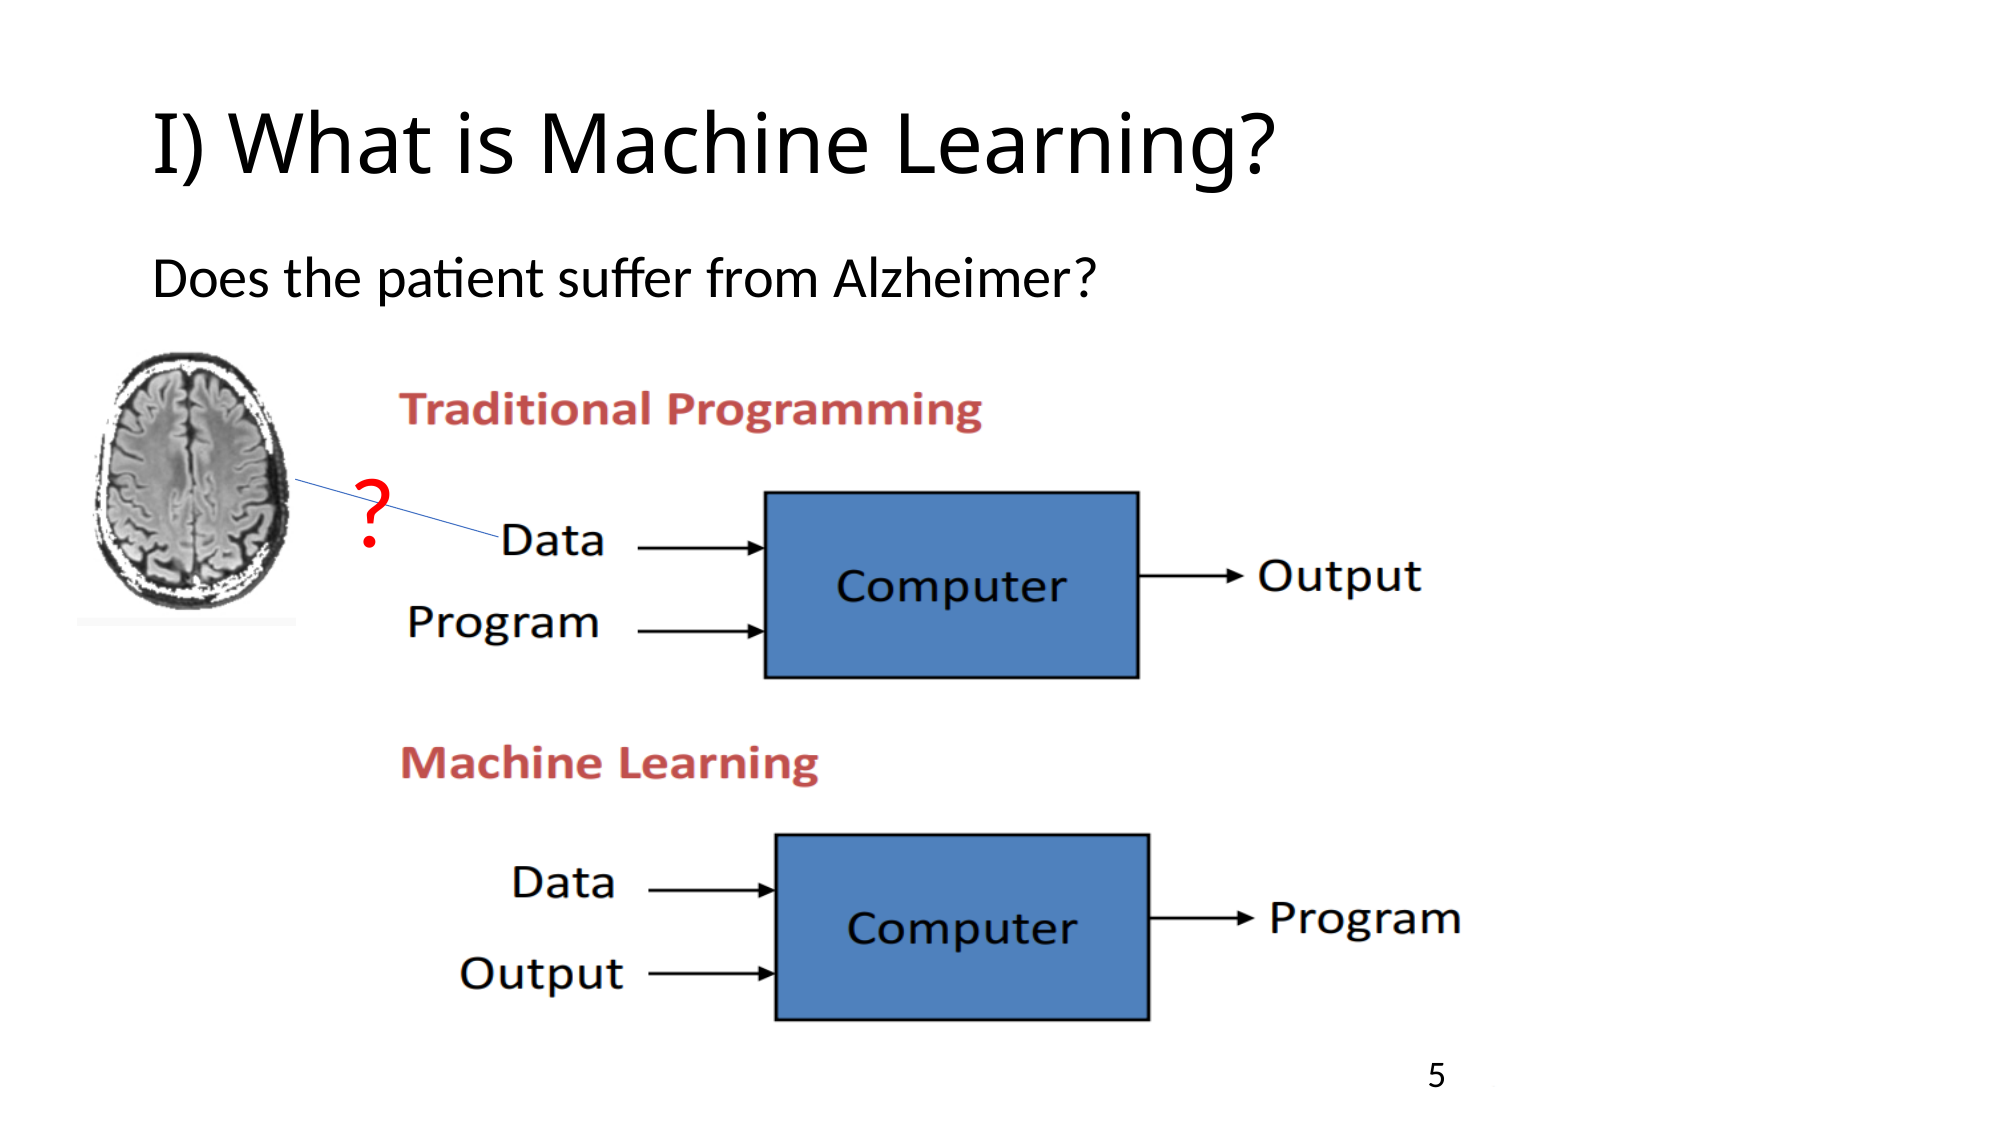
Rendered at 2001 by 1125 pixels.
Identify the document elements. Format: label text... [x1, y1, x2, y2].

text_box [1412, 1042, 1863, 1103]
picture [312, 354, 1516, 1087]
picture [77, 333, 296, 626]
text_box ? [334, 439, 412, 577]
title I) What is Machine Learning? [137, 38, 1863, 256]
text_box Does the patient suffer from Alzheimer? [137, 231, 1186, 318]
